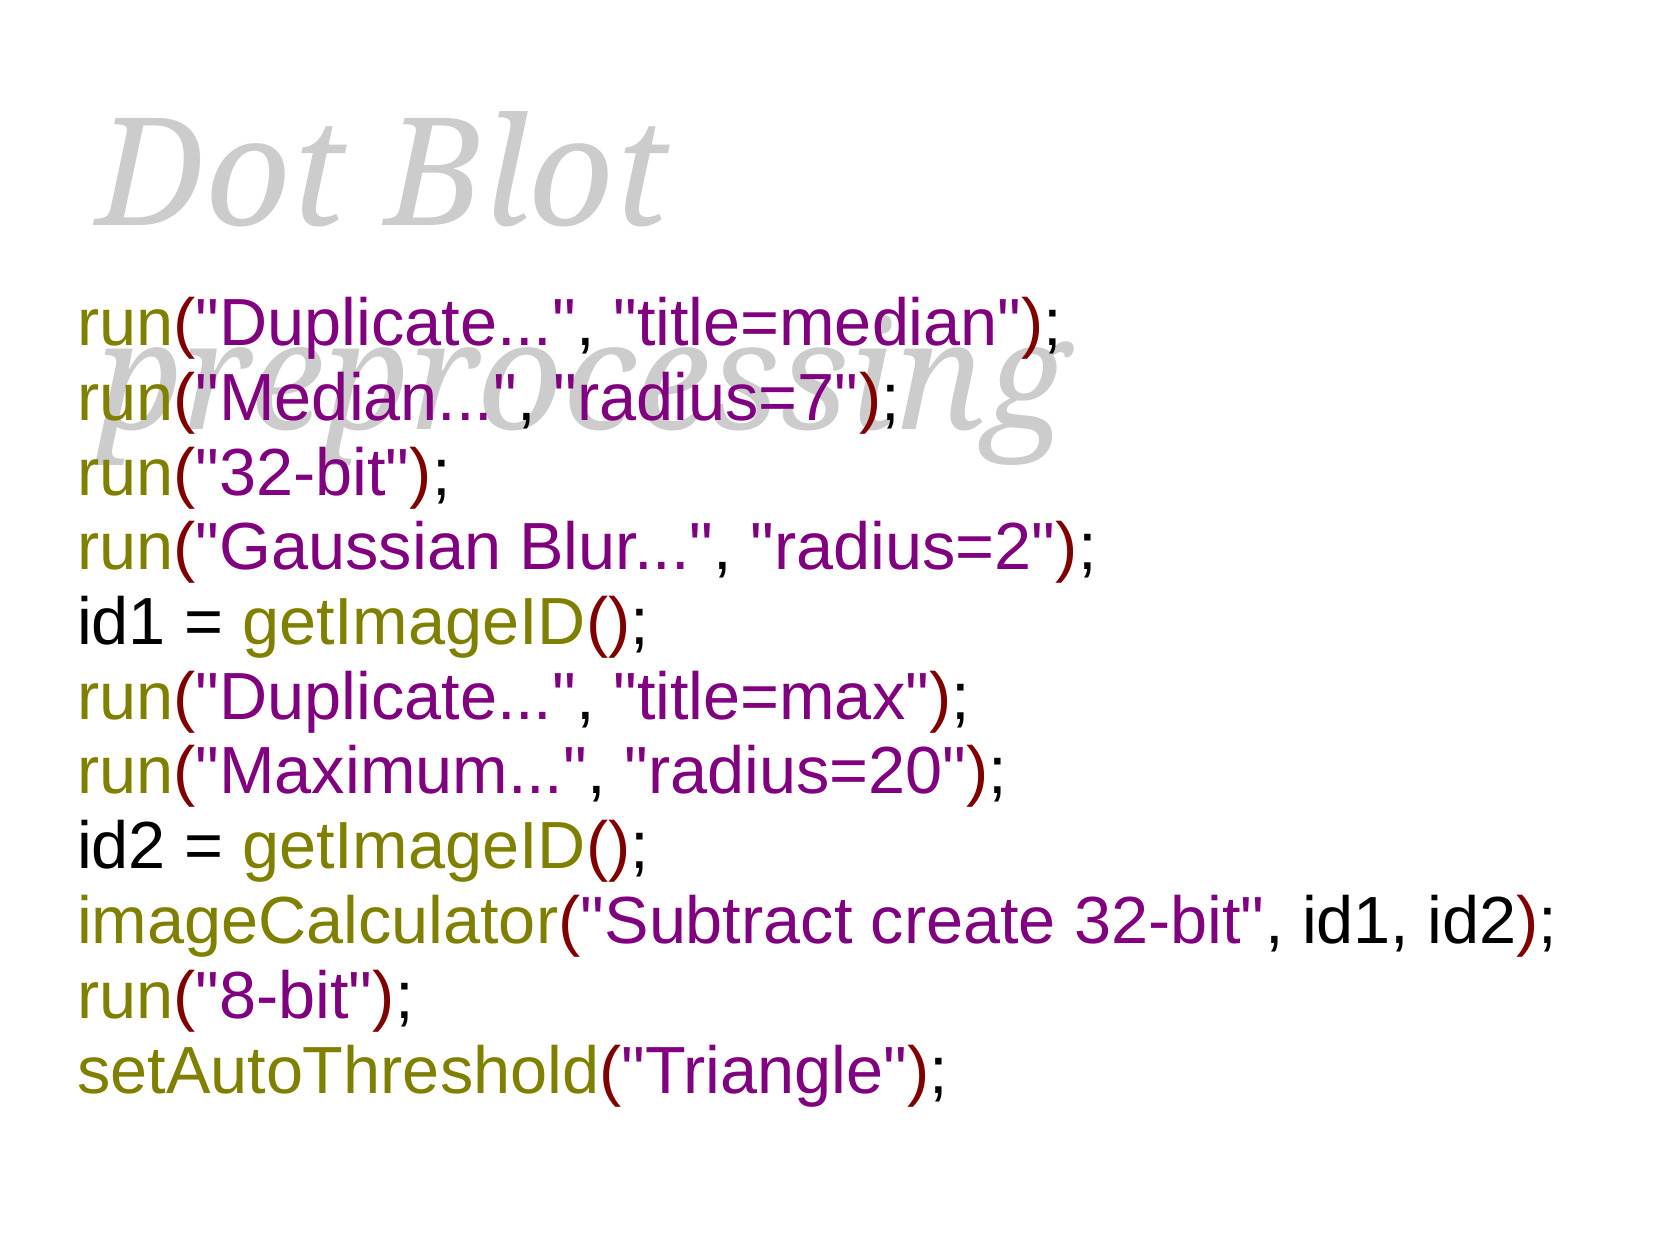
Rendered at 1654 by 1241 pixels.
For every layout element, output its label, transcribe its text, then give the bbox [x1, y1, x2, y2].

text_box Dot Blot preprocessing [81, 57, 1654, 239]
text_box run("Duplicate...", "title=median"); run("Median...", "radius=7"); run("32-bit"); run("Gaussian Blur...", "radius=2"); id1 = getImageID(); run("Duplicate...", "title=max"); run("Maximum...", "radius=20"); id2 = getImageID(); imageCalculator("Subtract create 32-bit", id1, id2); run("8-bit"); setAutoThreshold("Triangle"); [77, 285, 1653, 1105]
